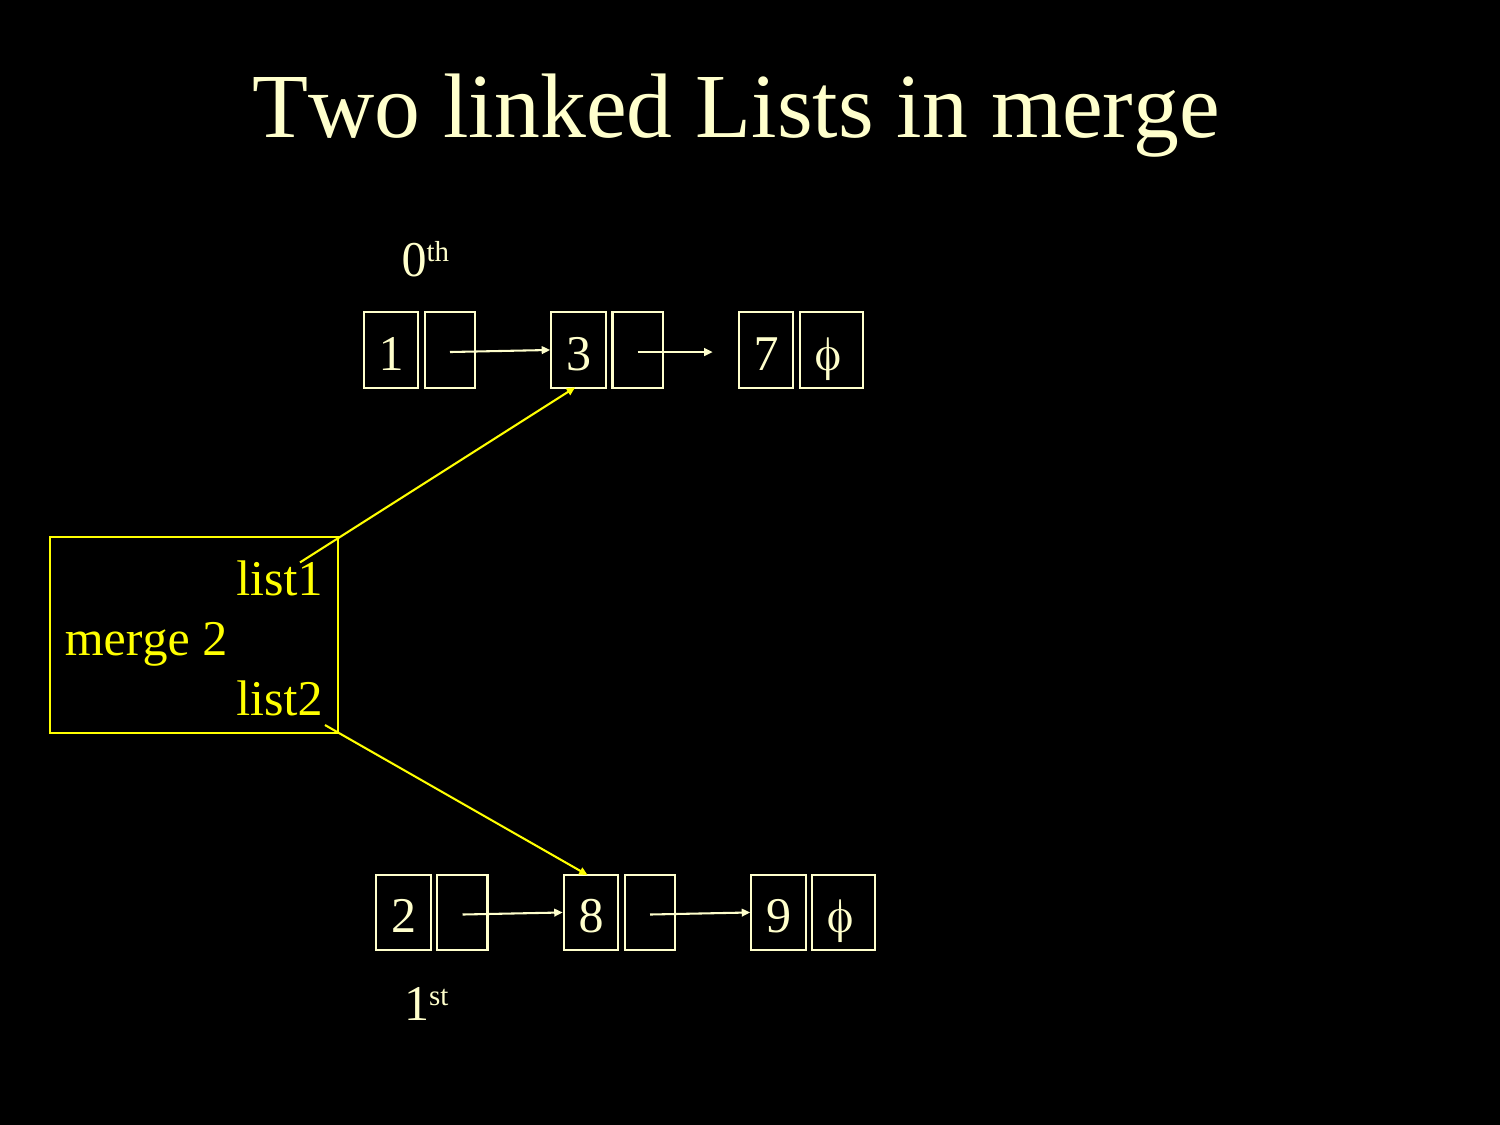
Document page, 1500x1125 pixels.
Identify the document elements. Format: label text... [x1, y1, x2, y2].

text_box 1 [363, 312, 419, 388]
text_box 8 [563, 874, 619, 951]
title Two linked Lists in merge [8, 47, 1467, 165]
text_box 2 [376, 874, 431, 951]
text_box  [812, 874, 876, 951]
text_box  [800, 312, 863, 388]
text_box list1 merge 2 list2 [50, 537, 338, 733]
text_box 9 [751, 874, 806, 951]
text_box 0th [386, 219, 477, 295]
text_box 7 [738, 312, 794, 388]
text_box 3 [551, 312, 606, 388]
text_box 1st [389, 962, 489, 1038]
